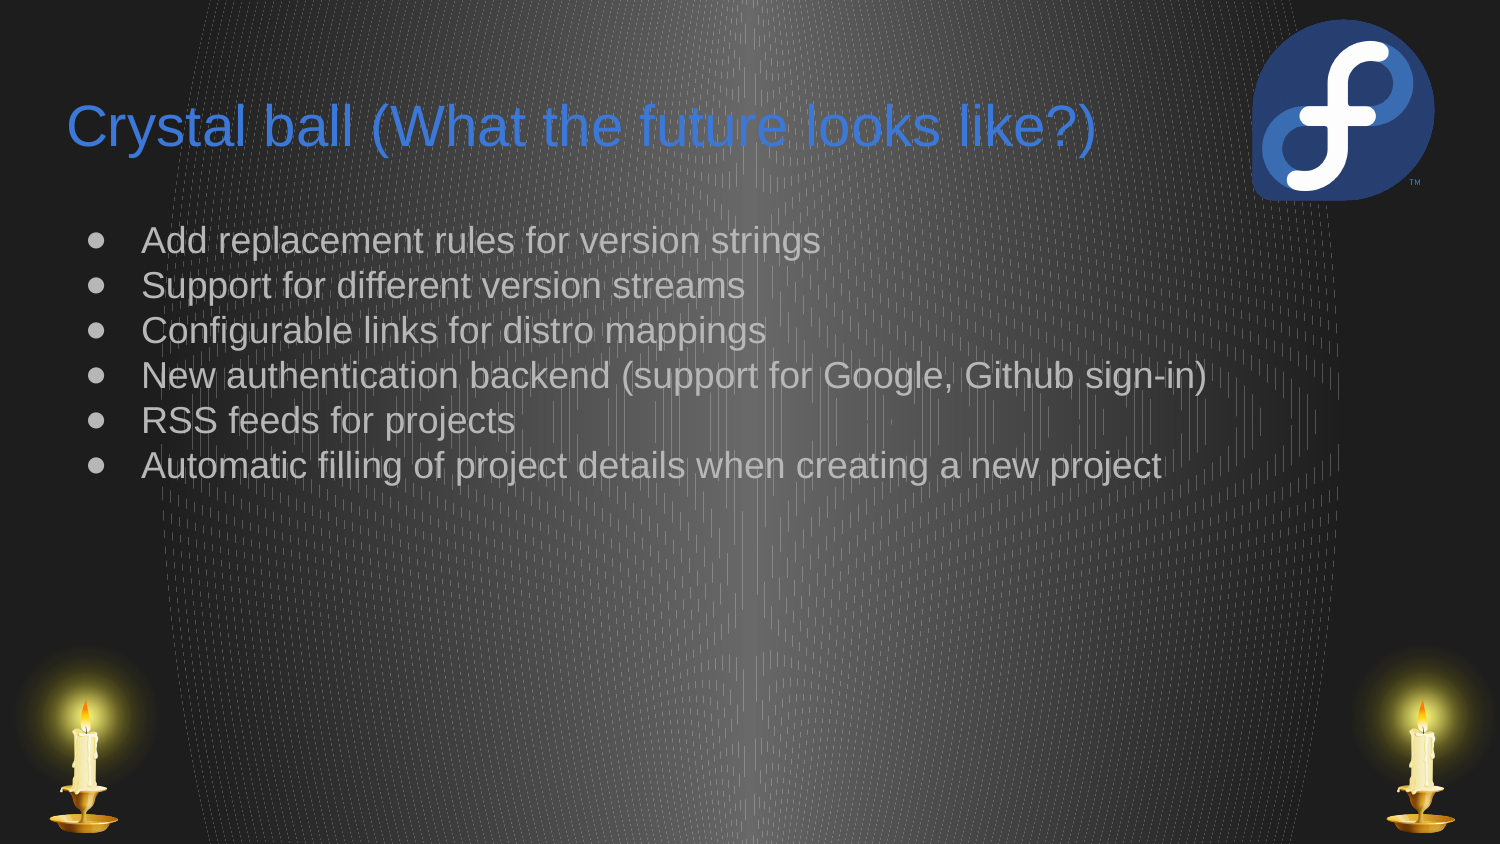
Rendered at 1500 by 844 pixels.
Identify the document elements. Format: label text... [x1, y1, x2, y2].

title Crystal ball (What the future looks like?) [51, 72, 1252, 167]
picture [10, 640, 163, 835]
picture [1252, 19, 1435, 201]
text_box Add replacement rules for version strings Support for different version streams Configurable links for distro mappings New authentication backend (support for Google, Github sign-in) RSS feeds for projects Automatic filling of project details when creating a new project [51, 200, 1434, 796]
picture [1347, 640, 1500, 835]
